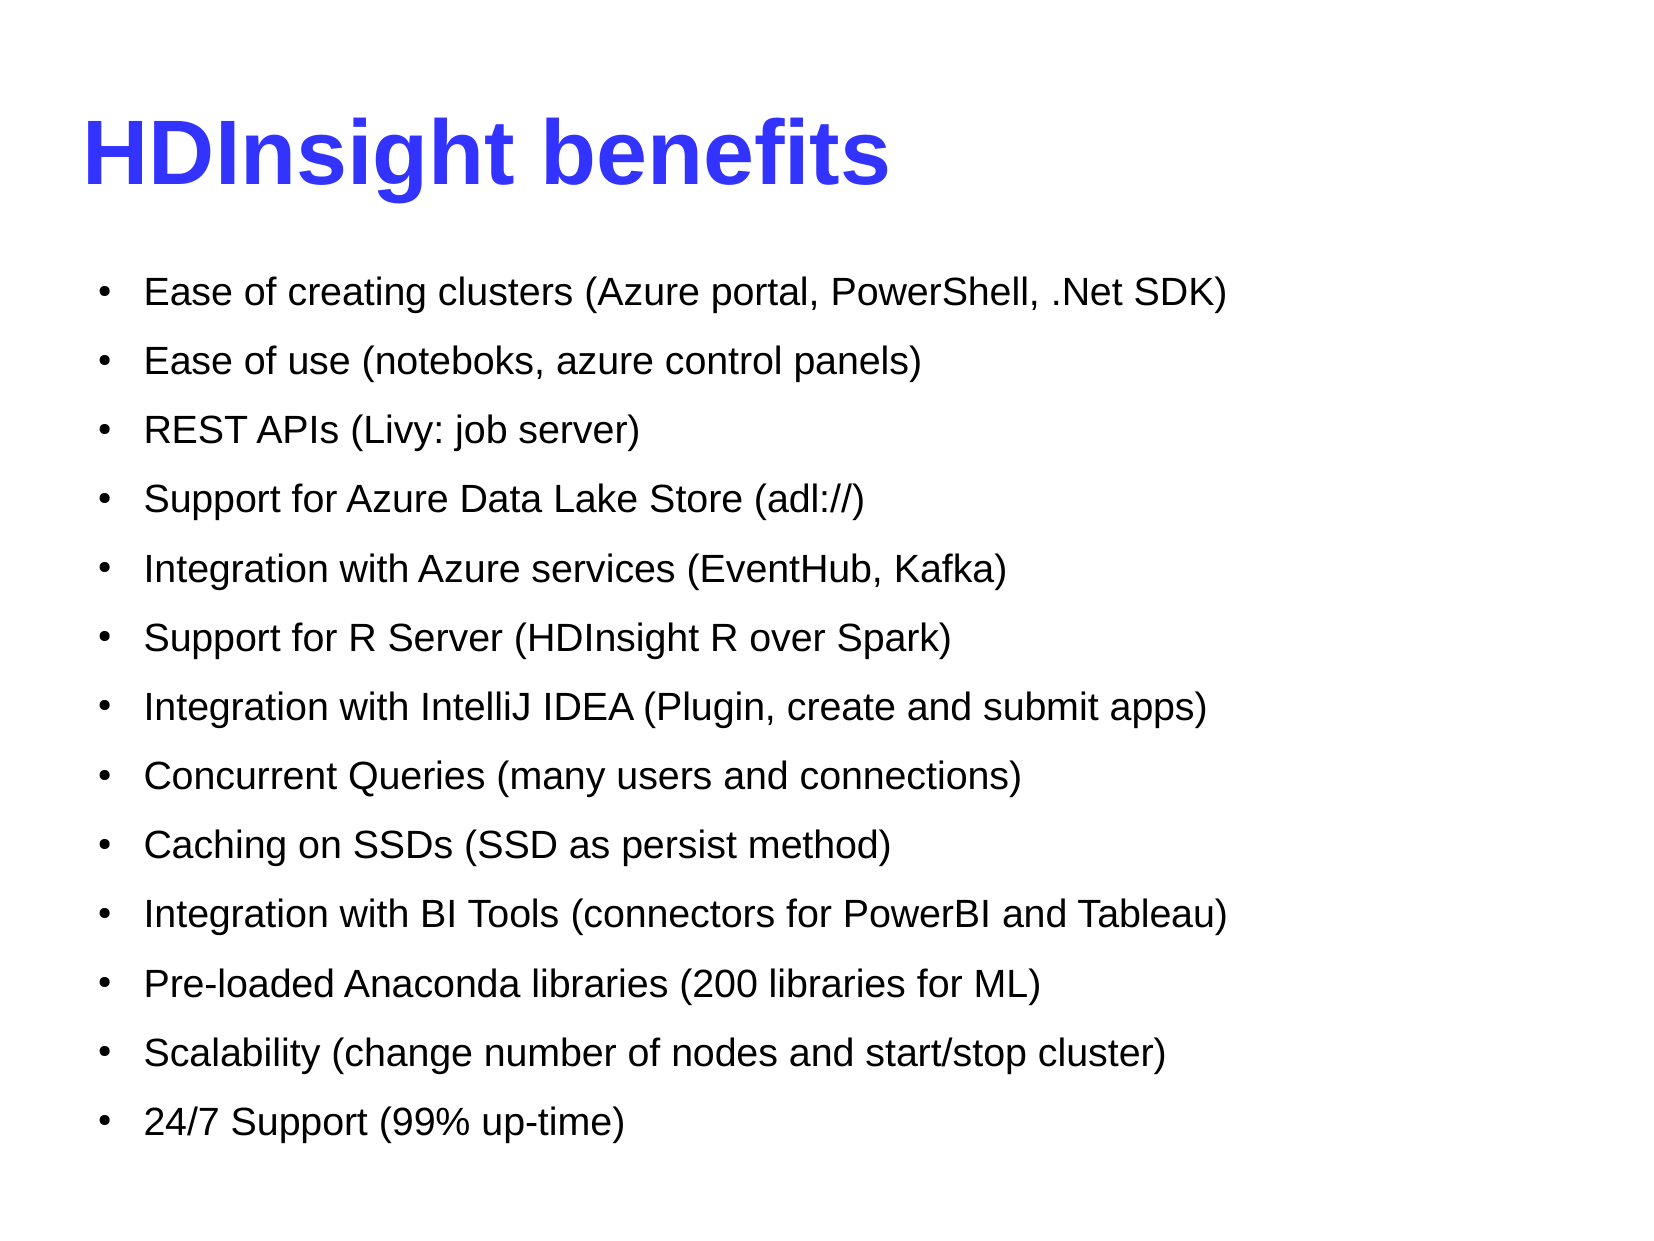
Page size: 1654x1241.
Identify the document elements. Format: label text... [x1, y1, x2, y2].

title HDInsight benefits [82, 49, 1571, 257]
list Ease of creating clusters (Azure portal, PowerShell, .Net SDK) Ease of use (noteboks, azure control panels) REST APIs (Livy: job server) Support for Azure Data Lake Store (adl://) Integration with Azure services (EventHub, Kafka) Support for R Server (HDInsight R over Spark) Integration with IntelliJ IDEA (Plugin, create and submit apps) Concurrent Queries (many users and connections) Caching on SSDs (SSD as persist method) Integration with BI Tools (connectors for PowerBI and Tableau) Pre-loaded Anaconda libraries (200 libraries for ML) Scalability (change number of nodes and start/stop cluster) 24/7 Support (99% up-time) [82, 270, 1561, 1156]
